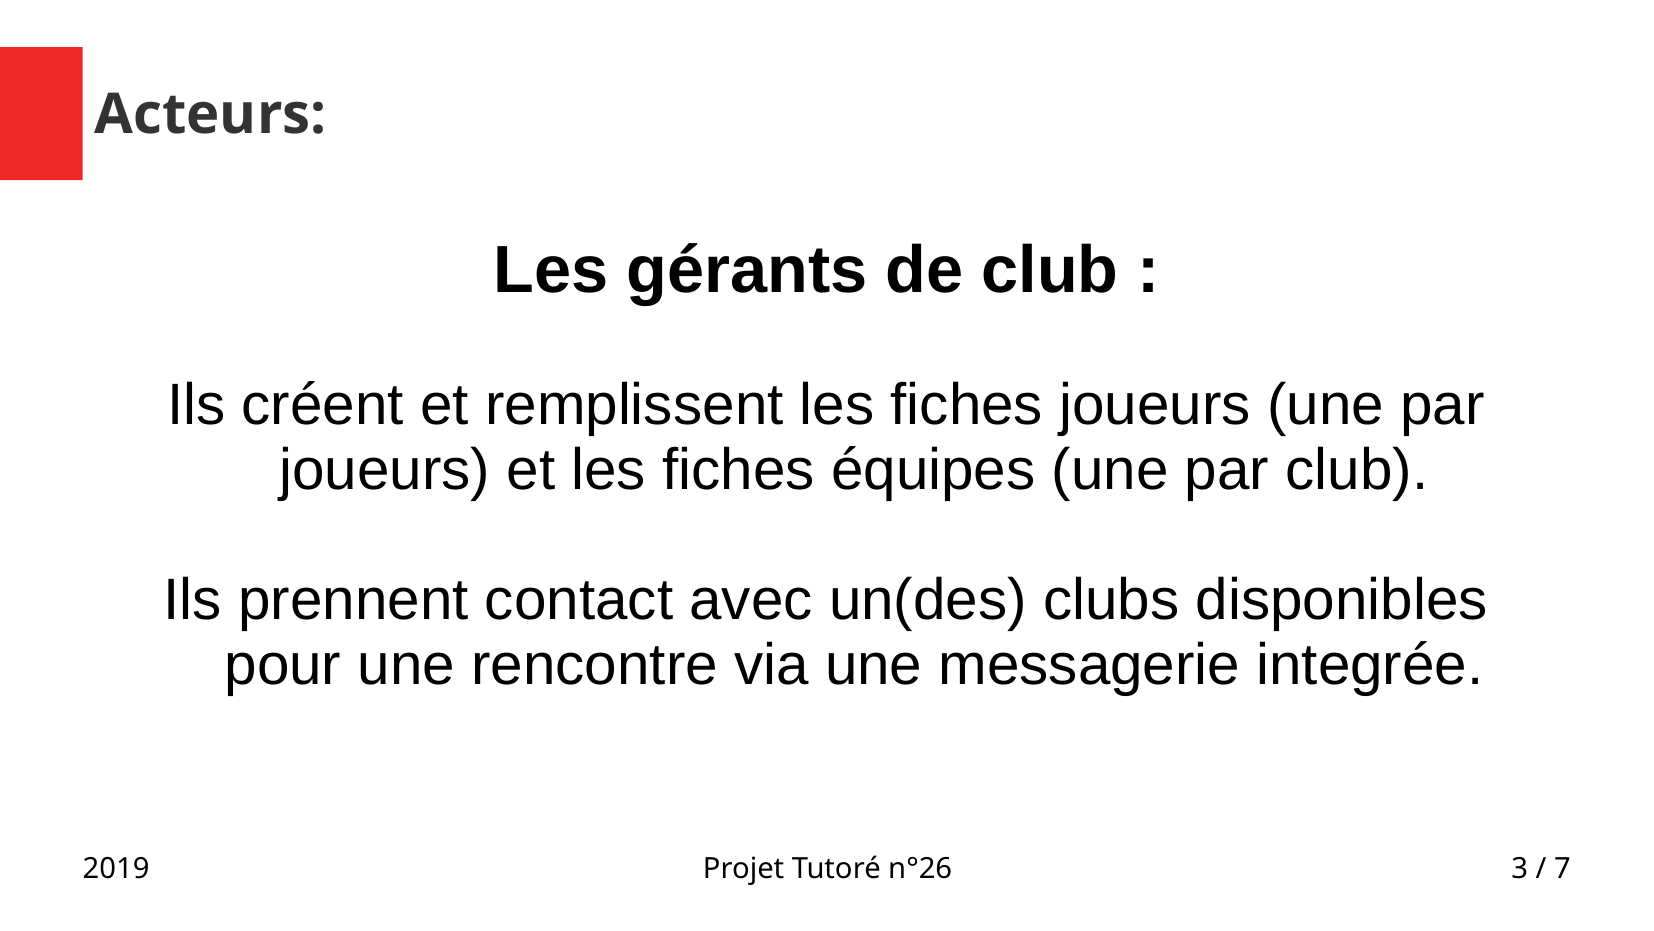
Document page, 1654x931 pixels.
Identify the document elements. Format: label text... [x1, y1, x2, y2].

title Acteurs: [94, 23, 1501, 201]
text_box Les gérants de club : Ils créent et remplissent les fiches joueurs (une par joueurs) et les fiches équipes (une par club). Ils prennent contact avec un(des) clubs disponibles pour une rencontre via une messagerie integrée. [94, 224, 1560, 825]
